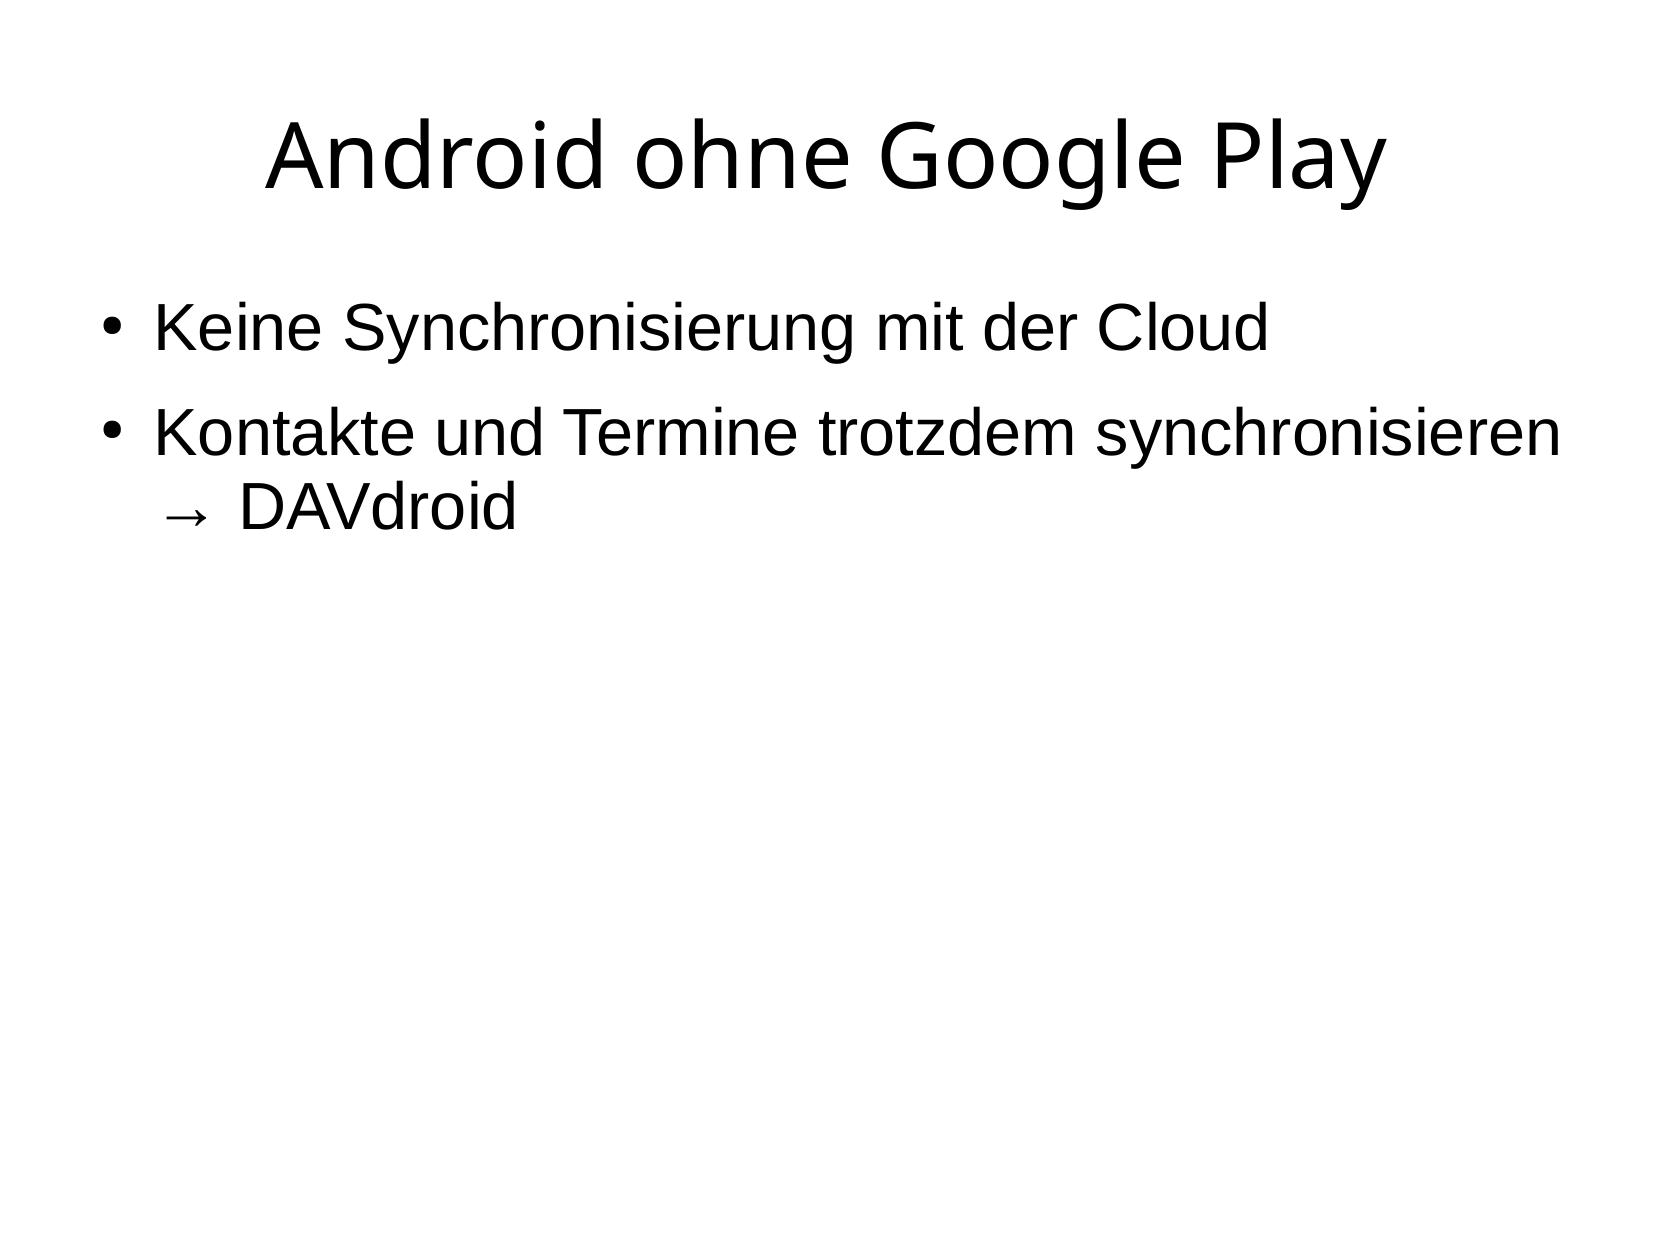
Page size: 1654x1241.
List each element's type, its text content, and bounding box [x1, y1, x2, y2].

list Keine Synchronisierung mit der Cloud Kontakte und Termine trotzdem synchronisieren → DAVdroid [82, 290, 1571, 1010]
title Android ohne Google Play [82, 49, 1571, 257]
